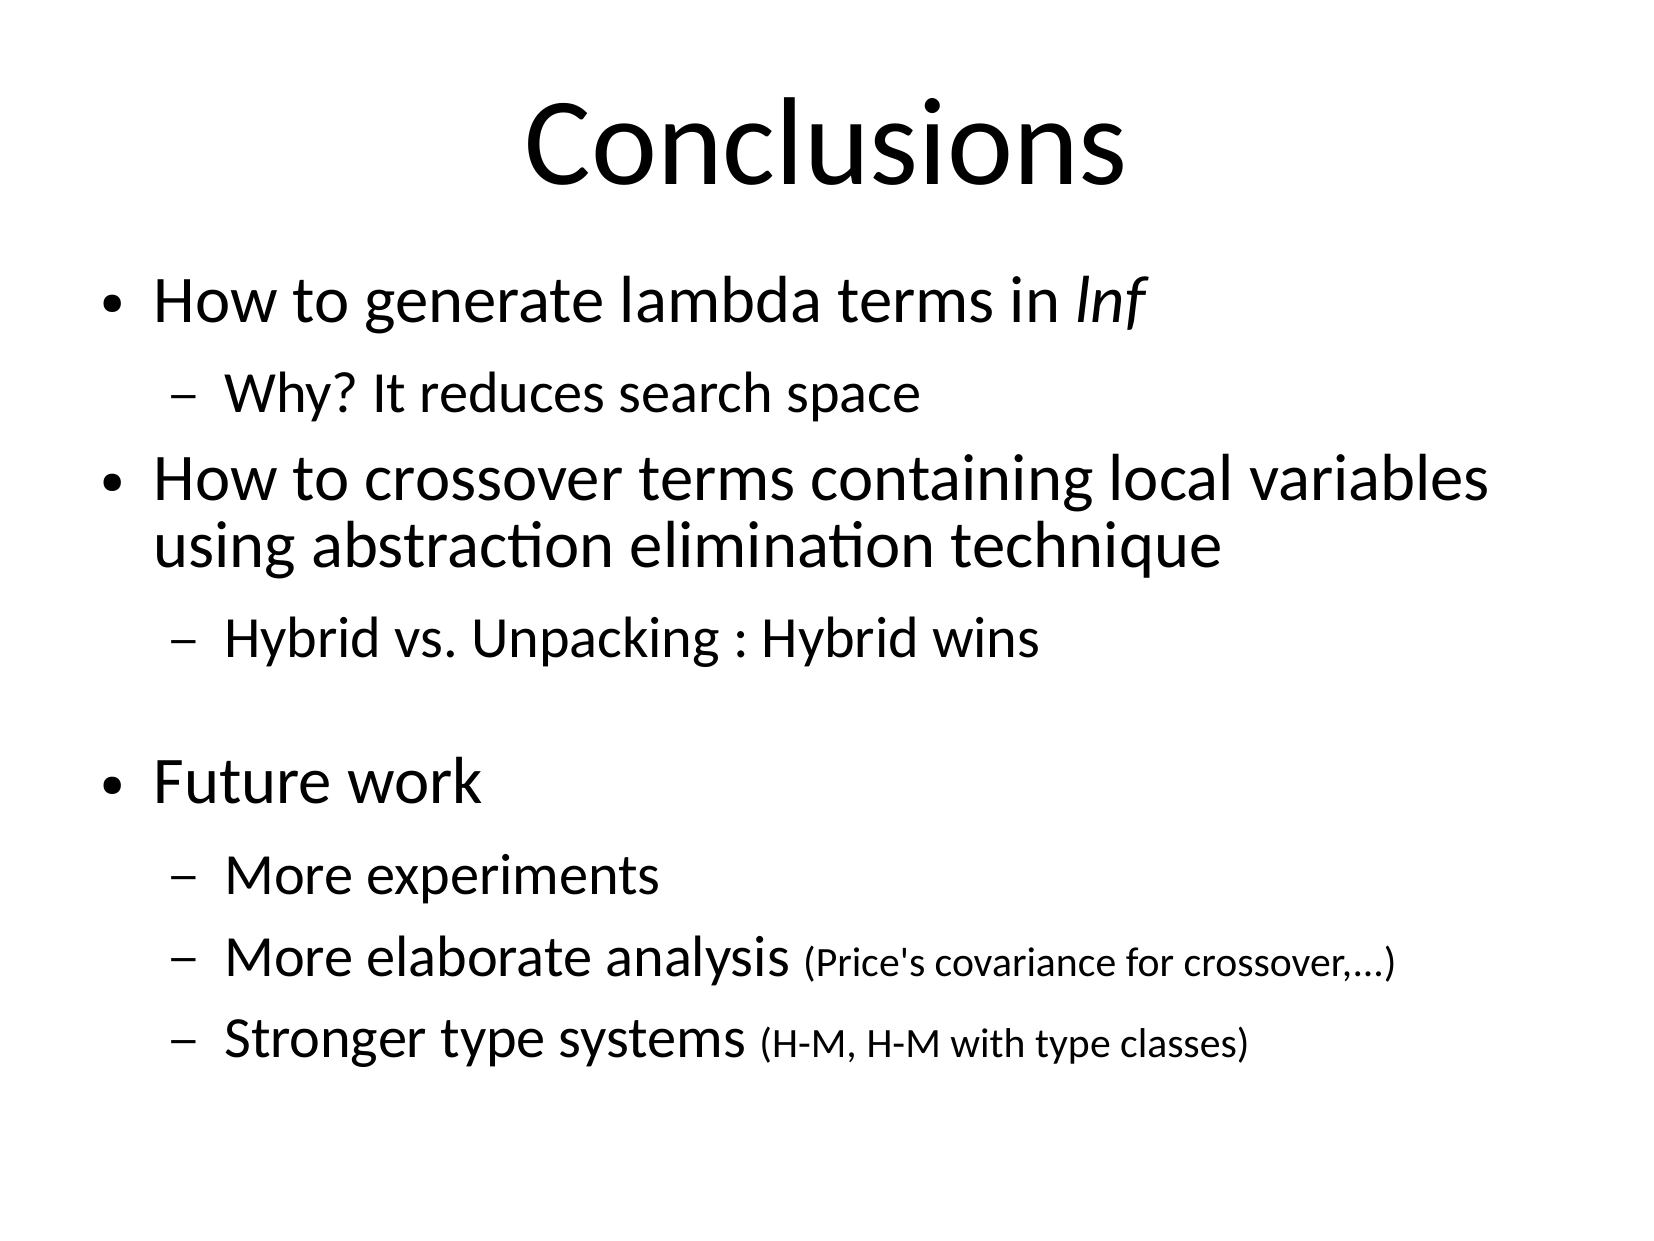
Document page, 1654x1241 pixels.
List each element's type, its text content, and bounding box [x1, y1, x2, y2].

list How to generate lambda terms in lnf Why? It reduces search space How to crossover terms containing local variables using abstraction elimination technique Hybrid vs. Unpacking : Hybrid wins Future work More experiments More elaborate analysis (Price's covariance for crossover,...) Stronger type systems (H-M, H-M with type classes) [82, 272, 1538, 1138]
title Conclusions [82, 49, 1571, 257]
